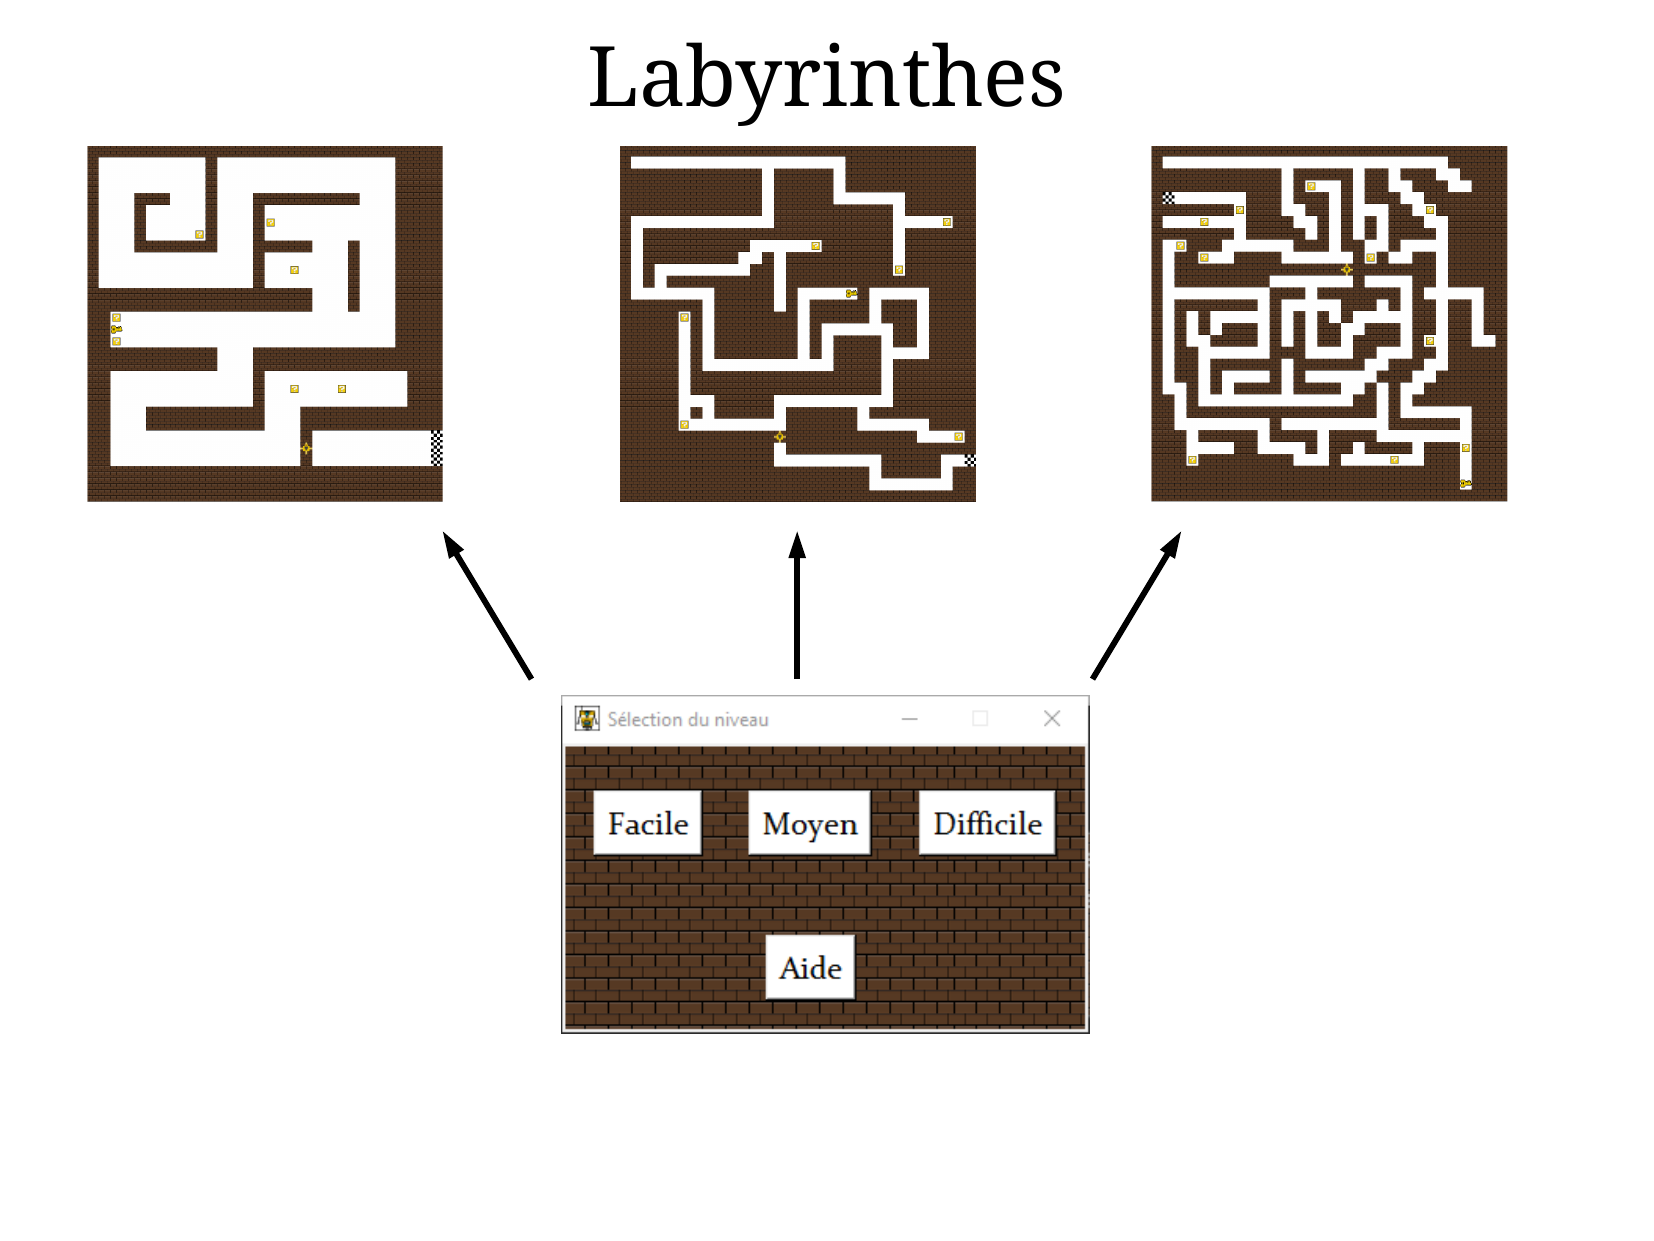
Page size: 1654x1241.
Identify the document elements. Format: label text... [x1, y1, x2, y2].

picture [561, 695, 1090, 1034]
picture [620, 146, 976, 502]
picture [87, 146, 443, 502]
picture [1151, 146, 1508, 502]
text_box Labyrinthes [0, 0, 1654, 178]
